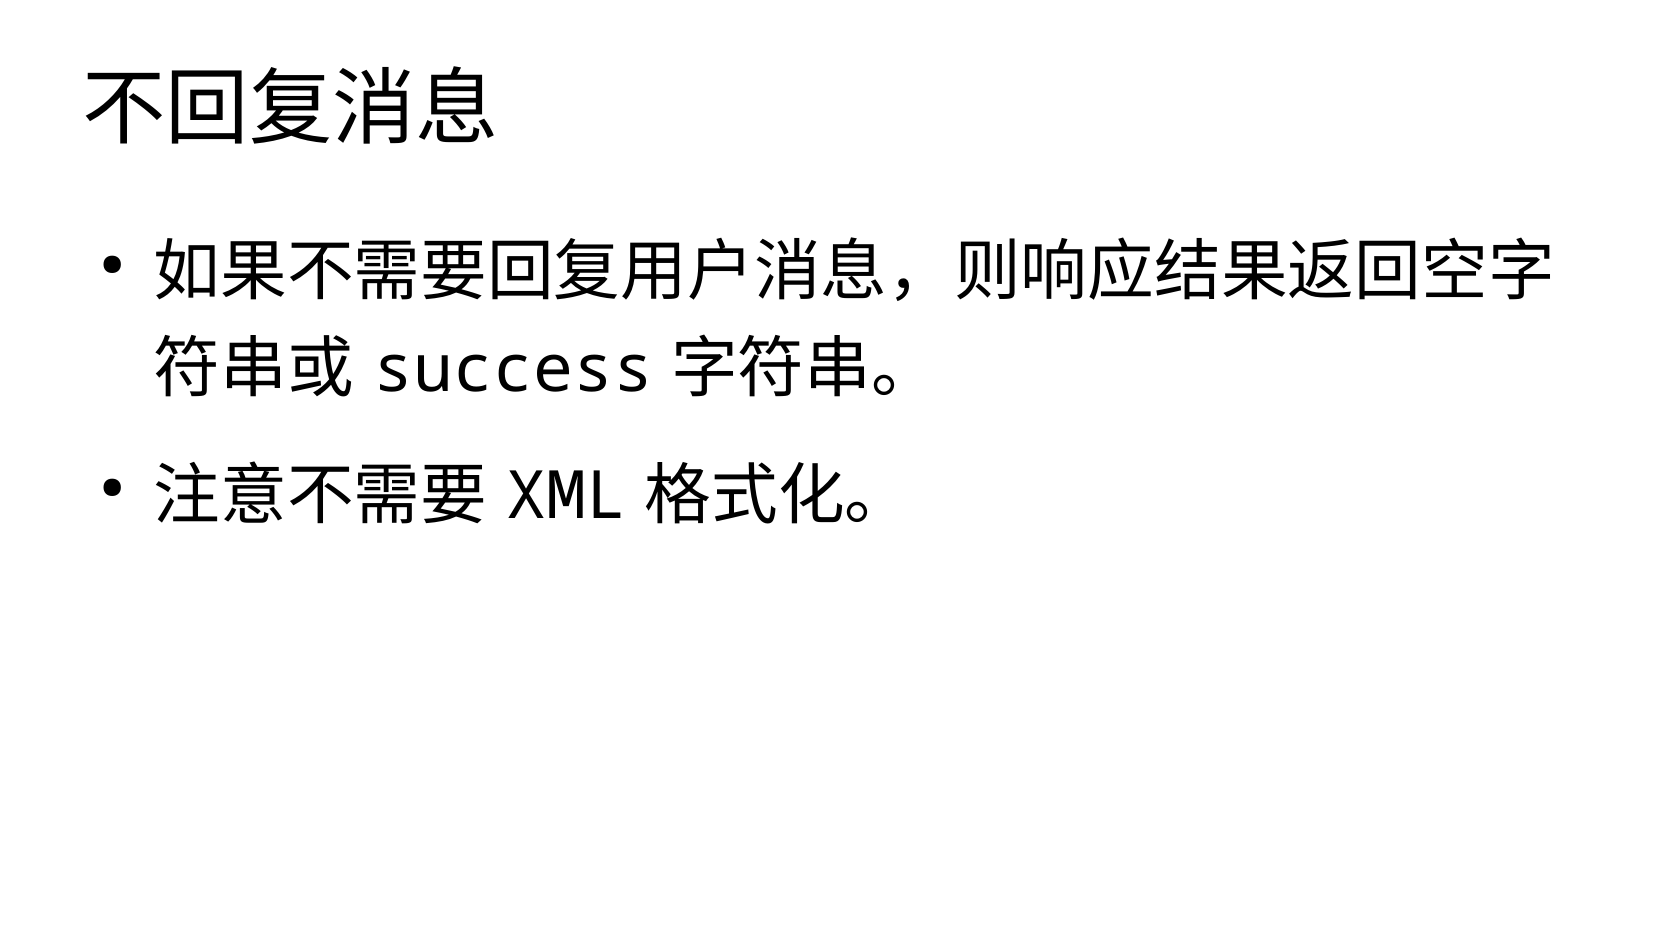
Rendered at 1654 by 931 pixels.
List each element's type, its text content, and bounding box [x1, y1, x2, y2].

title 不回复消息 [82, 37, 1571, 166]
list 如果不需要回复用户消息，则响应结果返回空字符串或success字符串。 注意不需要XML格式化。 [82, 217, 1571, 839]
